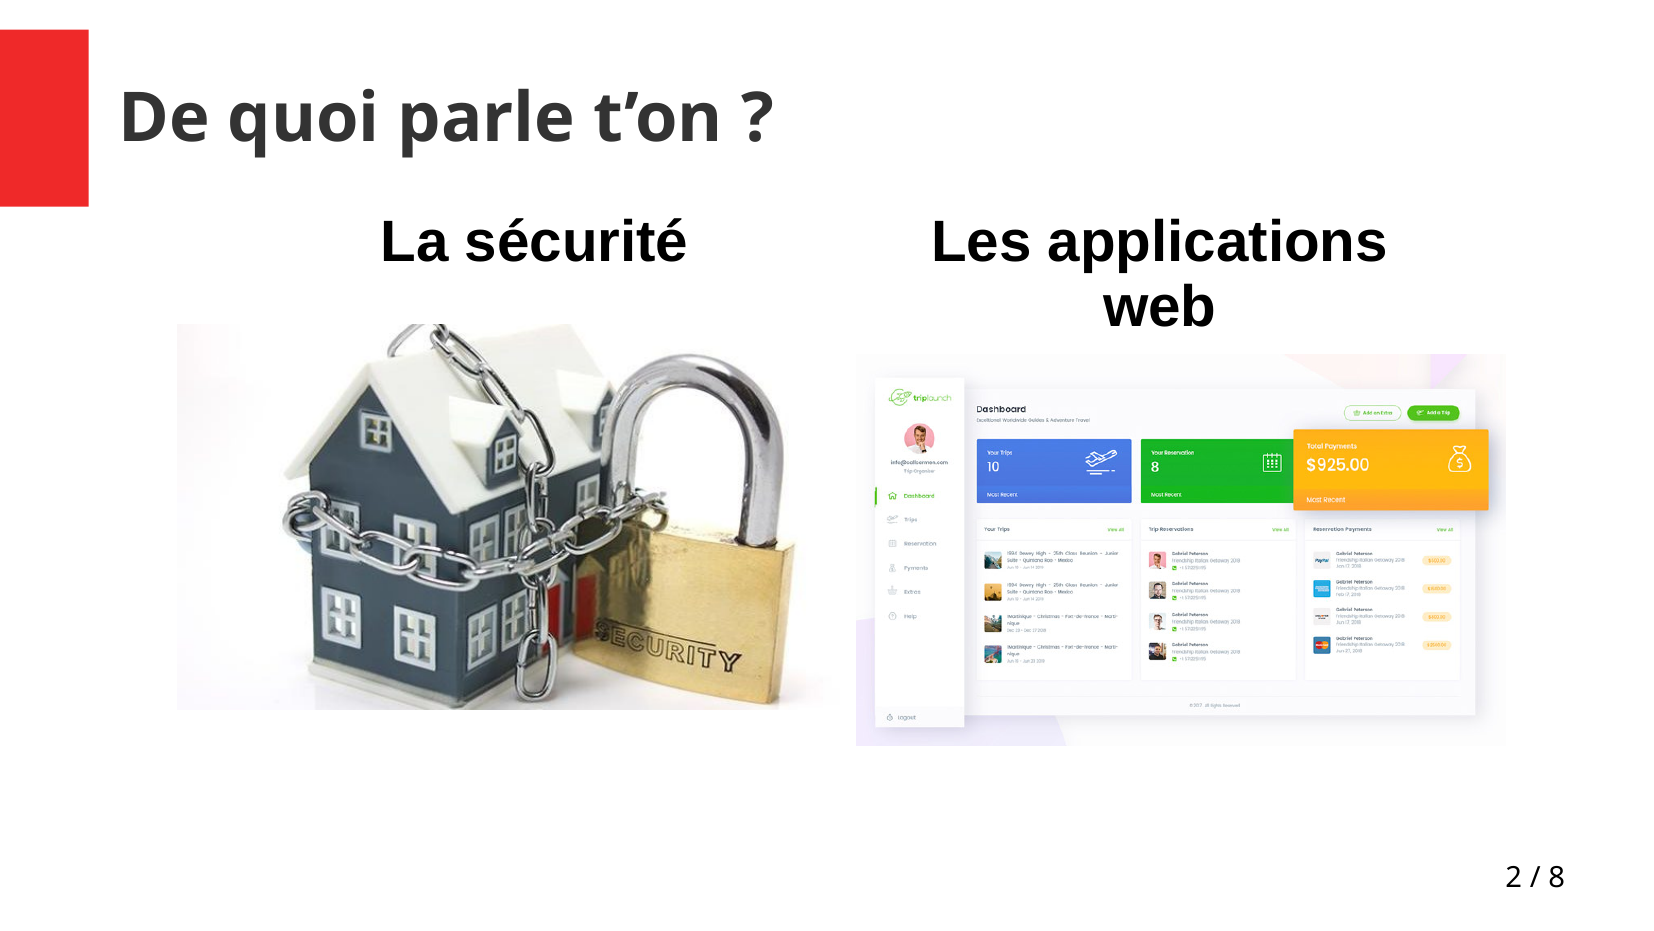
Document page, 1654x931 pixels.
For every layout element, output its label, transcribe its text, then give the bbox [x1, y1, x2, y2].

picture [177, 324, 1506, 746]
table_header Les applications web [829, 201, 1454, 354]
title De quoi parle t’on ? [118, 37, 1571, 193]
table_header La sécurité [205, 201, 829, 324]
